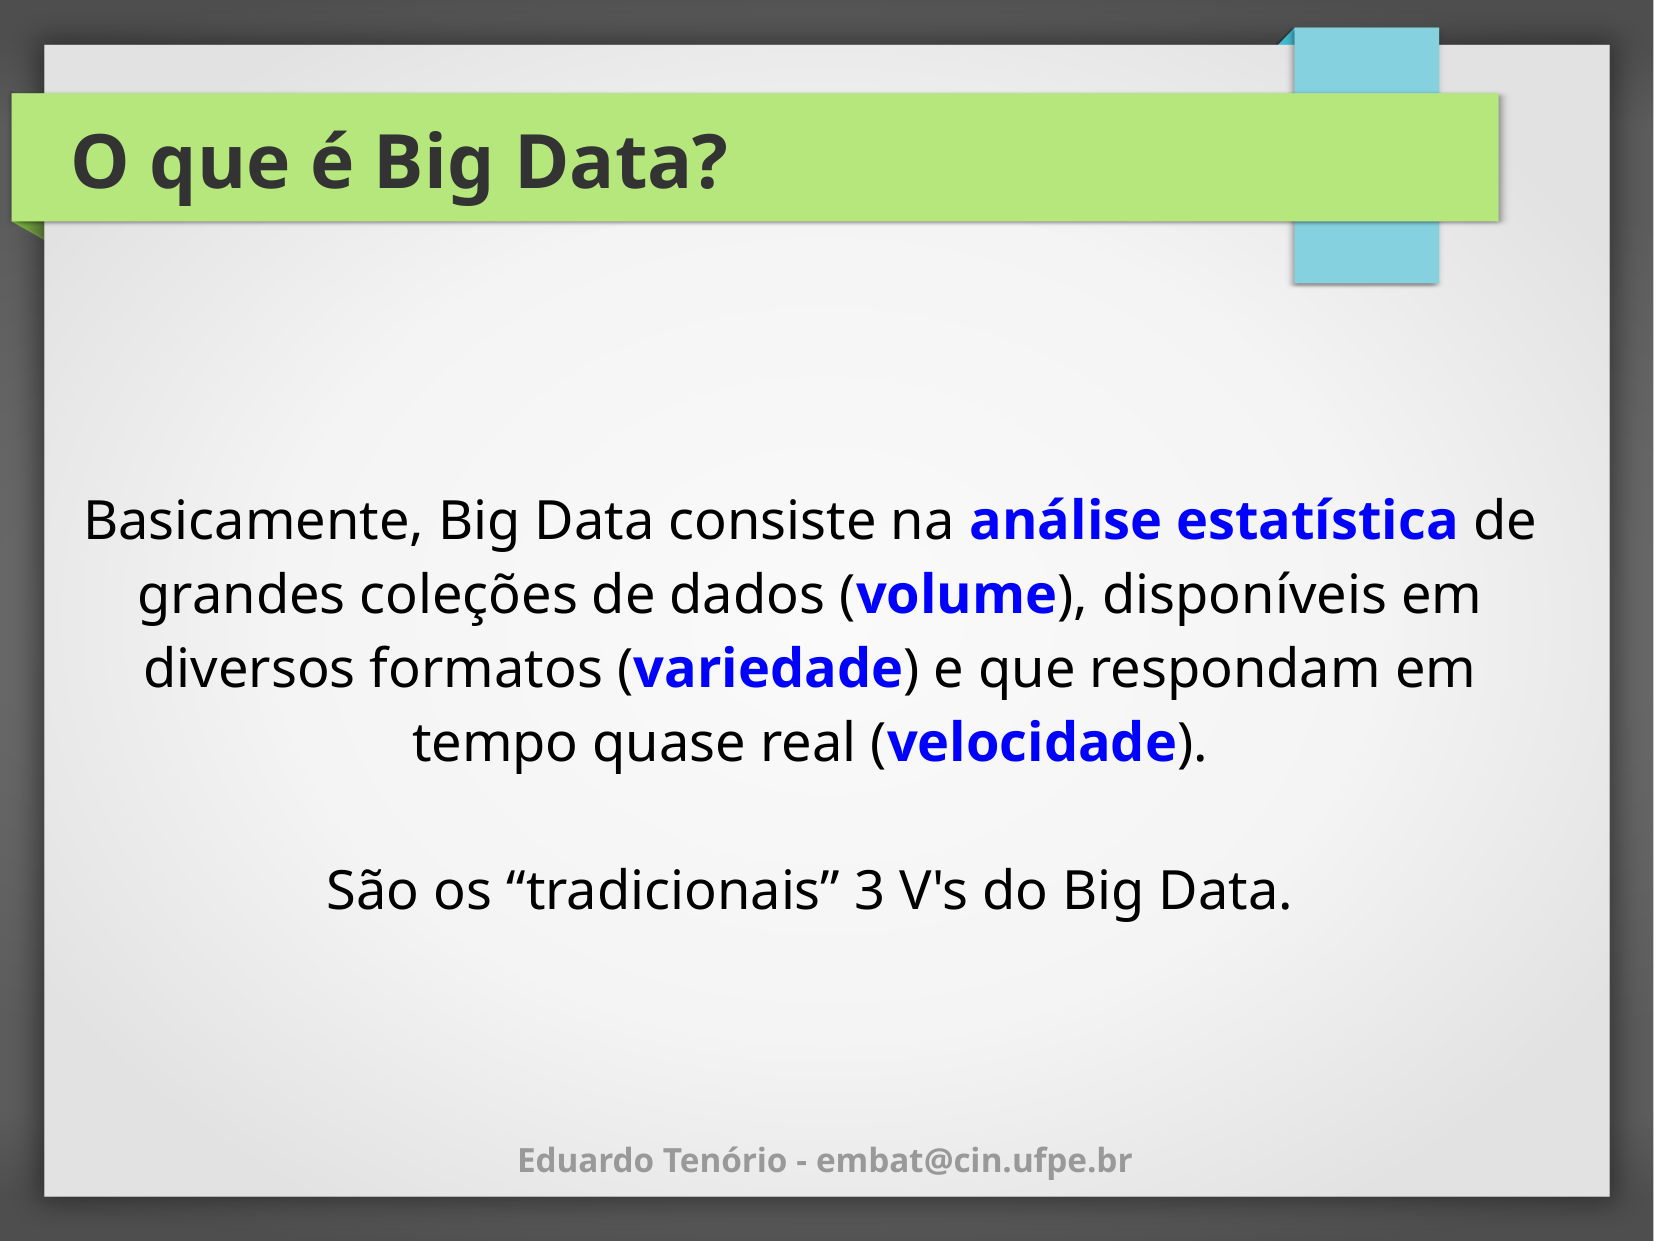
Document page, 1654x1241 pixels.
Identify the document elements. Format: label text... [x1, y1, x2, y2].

text_box Eduardo Tenório - embat@cin.ufpe.br [45, 1130, 1606, 1201]
subtitle Basicamente, Big Data consiste na análise estatística de grandes coleções de dados (volume), disponíveis em diversos formatos (variedade) e que respondam em tempo quase real (velocidade). São os “tradicionais” 3 V's do Big Data. [82, 343, 1538, 1063]
picture [0, 0, 1654, 1241]
title O que é Big Data? [70, 97, 1229, 221]
